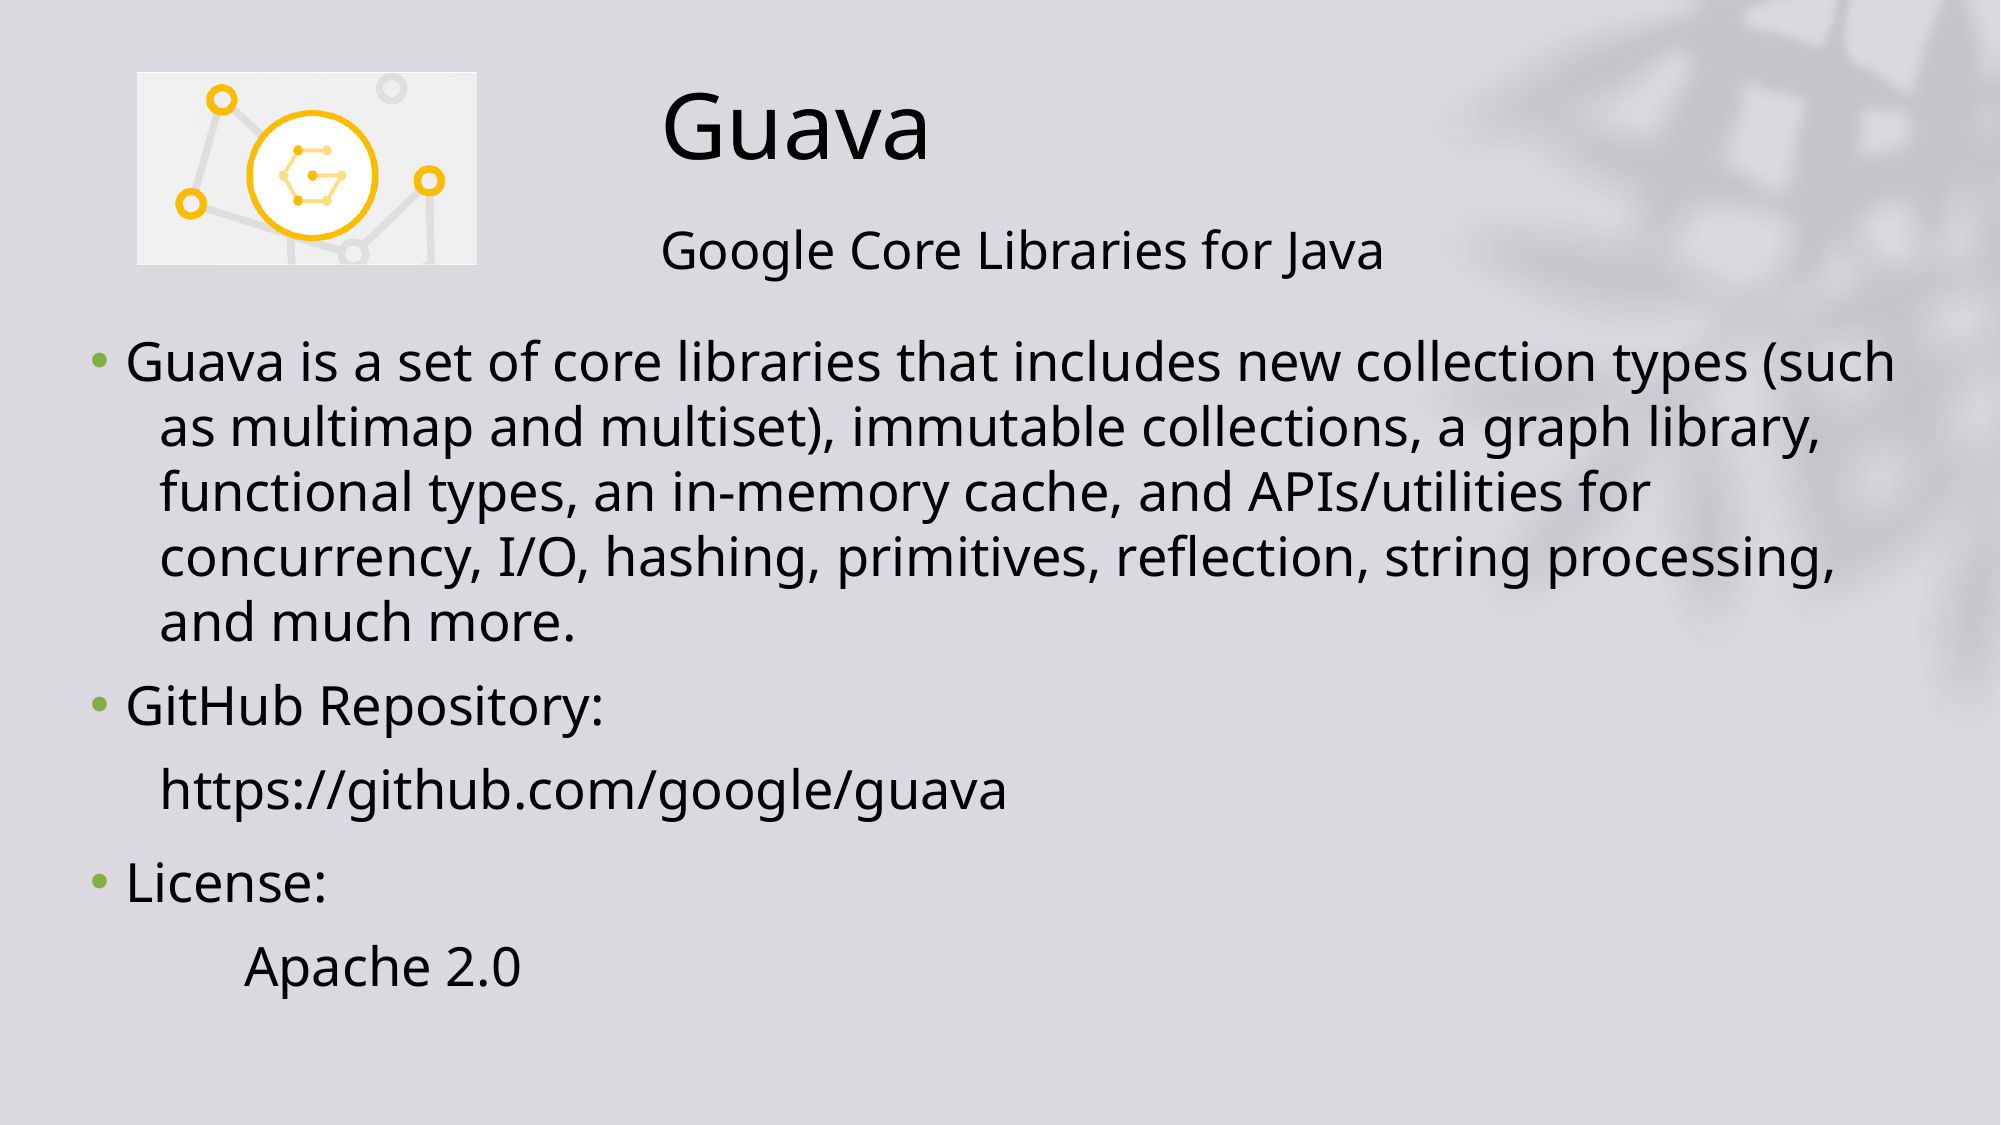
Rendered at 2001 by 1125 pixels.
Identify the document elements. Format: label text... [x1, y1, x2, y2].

picture [137, 72, 477, 265]
list Guava is a set of core libraries that includes new collection types (such as multimap and multiset), immutable collections, a graph library, functional types, an in-memory cache, and APIs/utilities for concurrency, I/O, hashing, primitives, reflection, string processing, and much more. GitHub Repository: https://github.com/google/guava License: Apache 2.0 [75, 319, 1925, 1009]
title Guava Google Core Libraries for Java [75, 60, 1863, 278]
